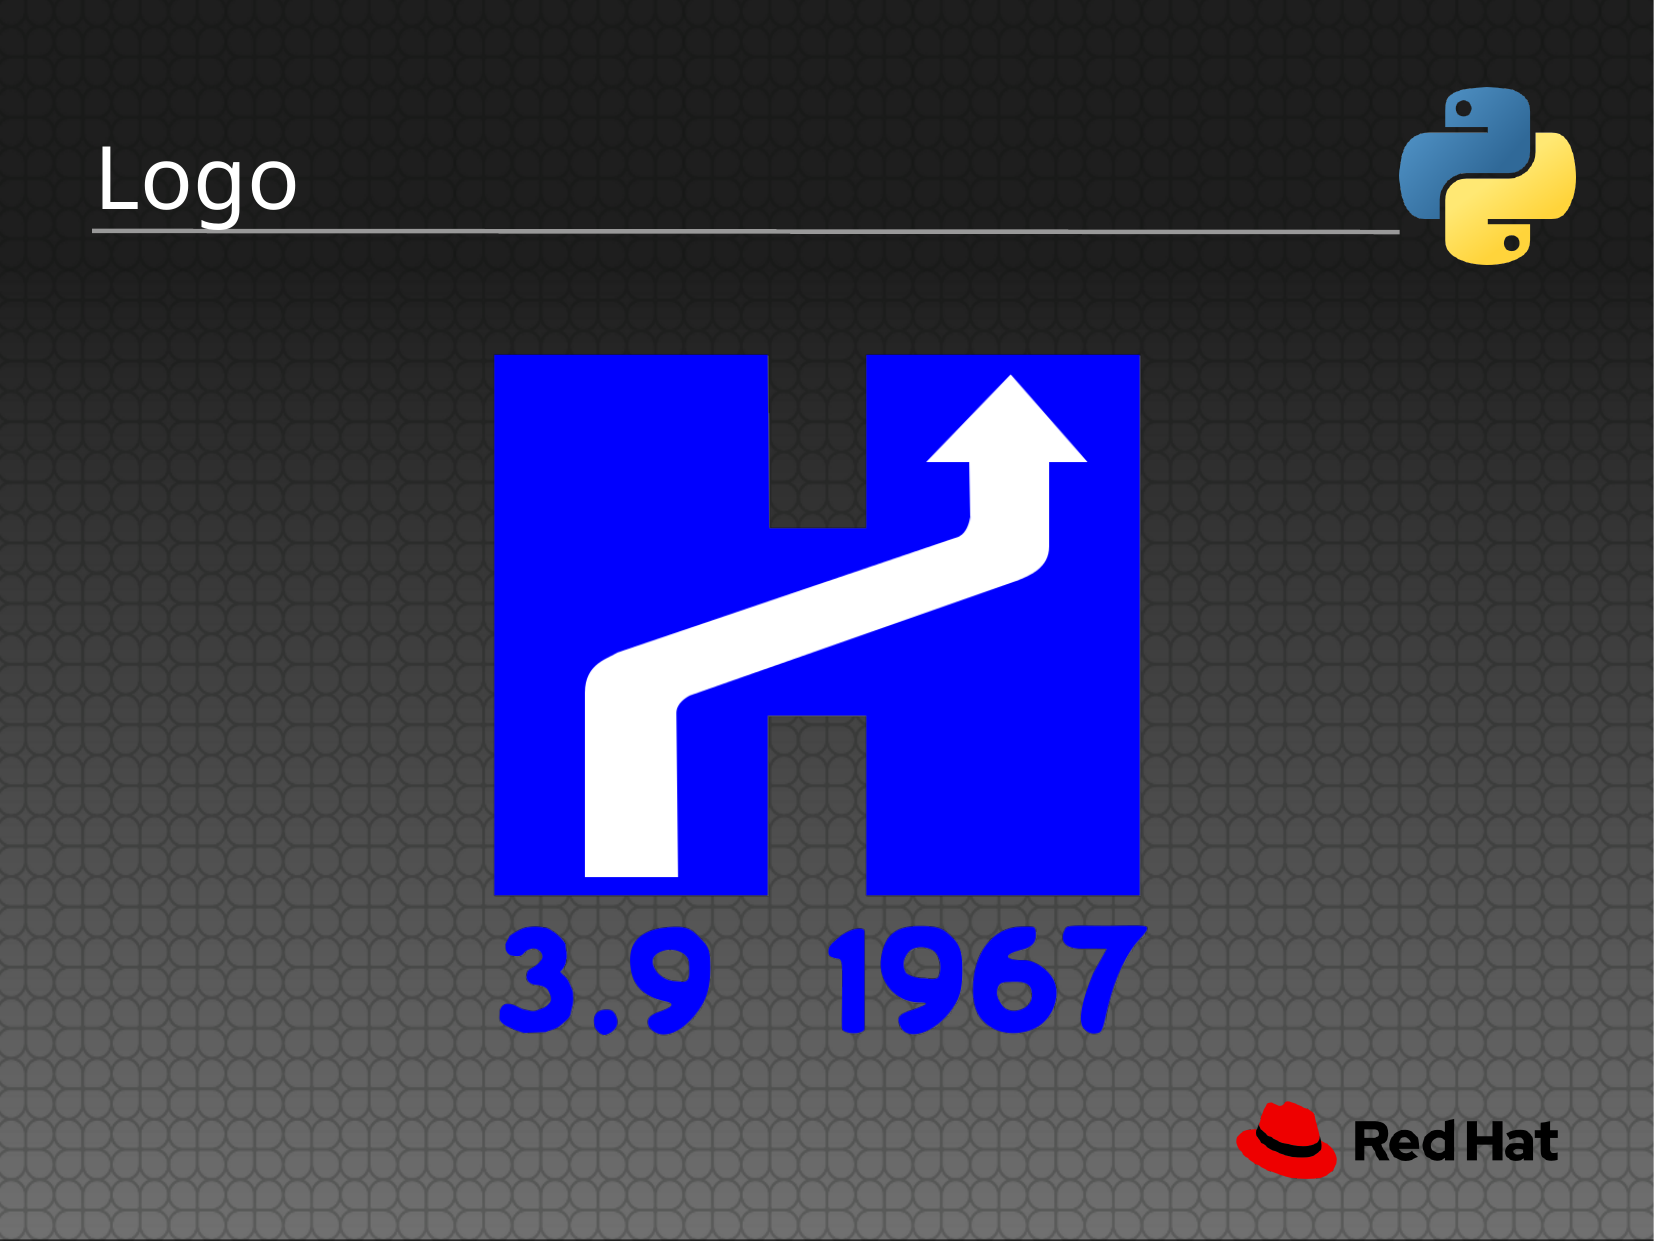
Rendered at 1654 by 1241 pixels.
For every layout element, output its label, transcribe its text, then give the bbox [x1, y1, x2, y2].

picture [0, 0, 1654, 1241]
title Logo [94, 100, 1426, 251]
